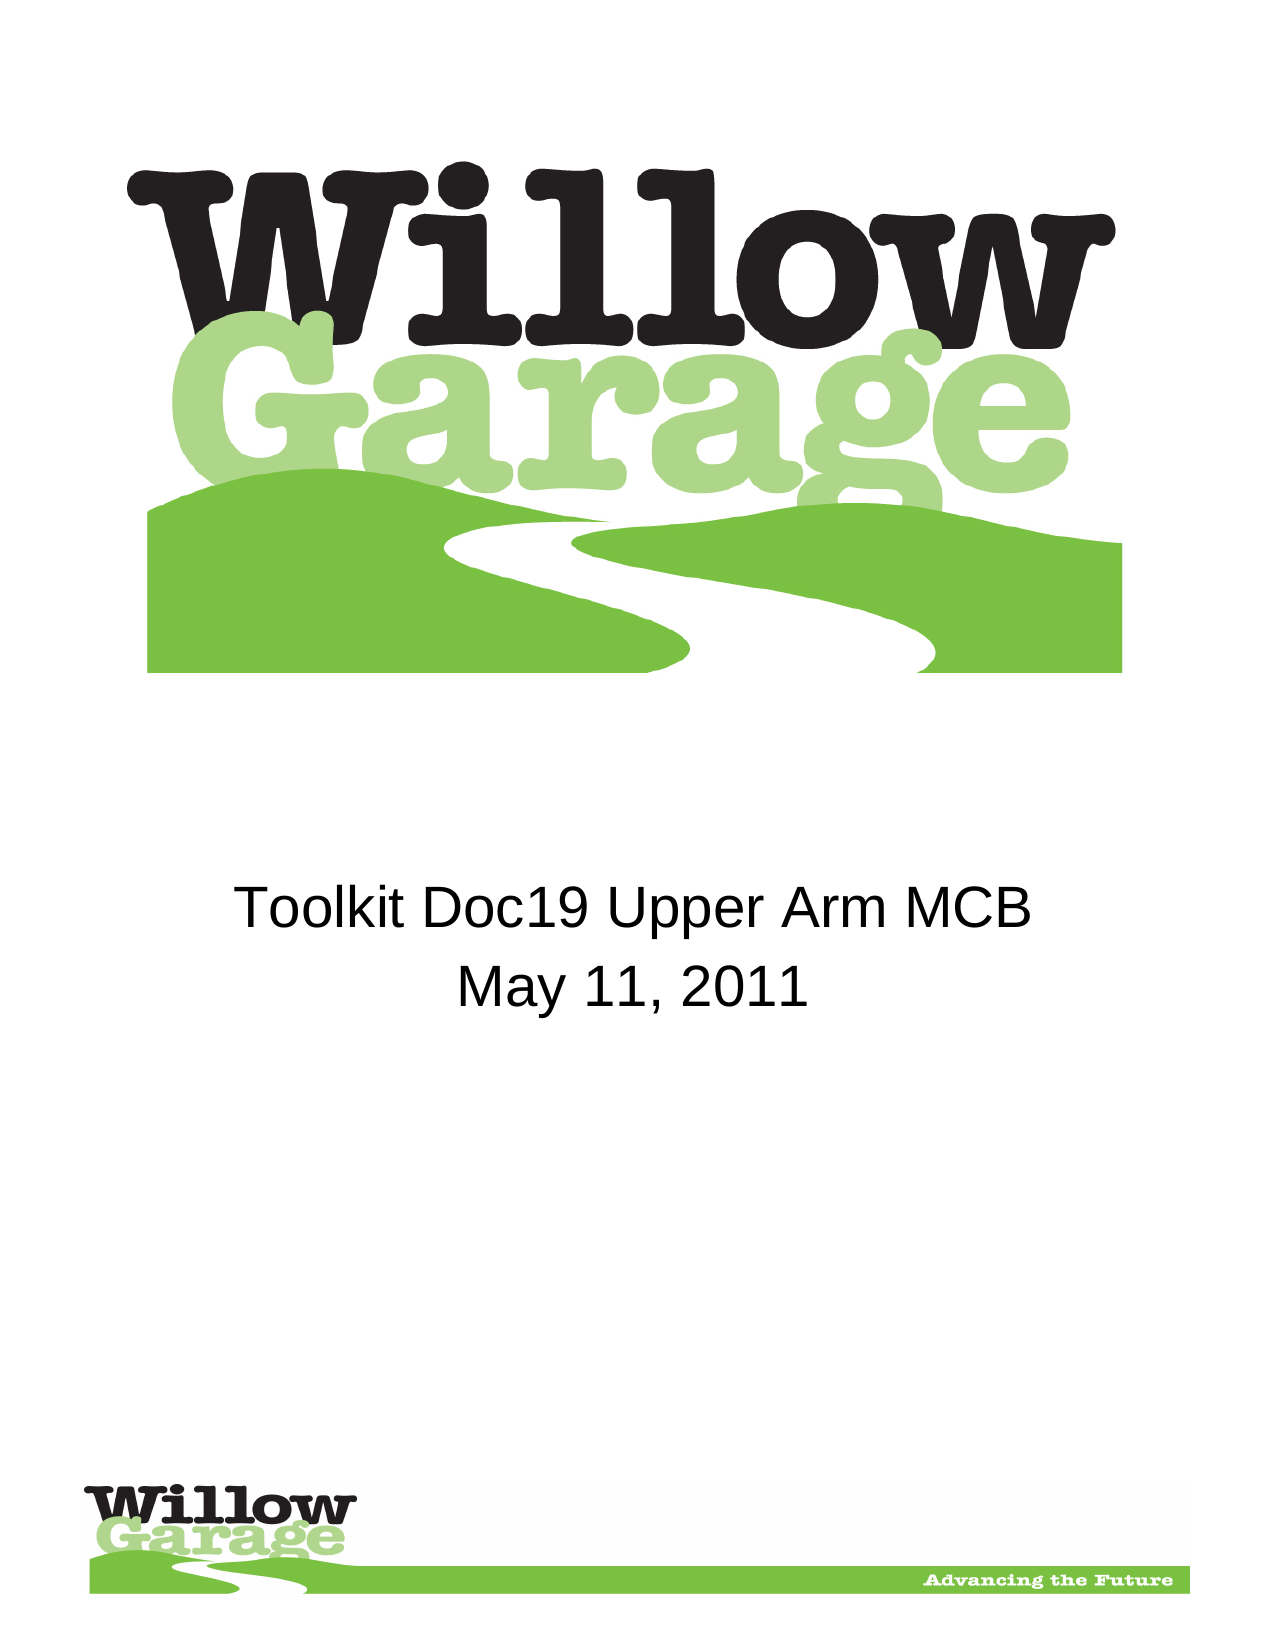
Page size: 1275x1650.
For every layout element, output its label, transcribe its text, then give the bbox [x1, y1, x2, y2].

picture [42, 42, 1233, 784]
picture [84, 1484, 1190, 1594]
list Toolkit Doc19 Upper Arm MCB May 11, 2011 [42, 866, 1233, 1197]
